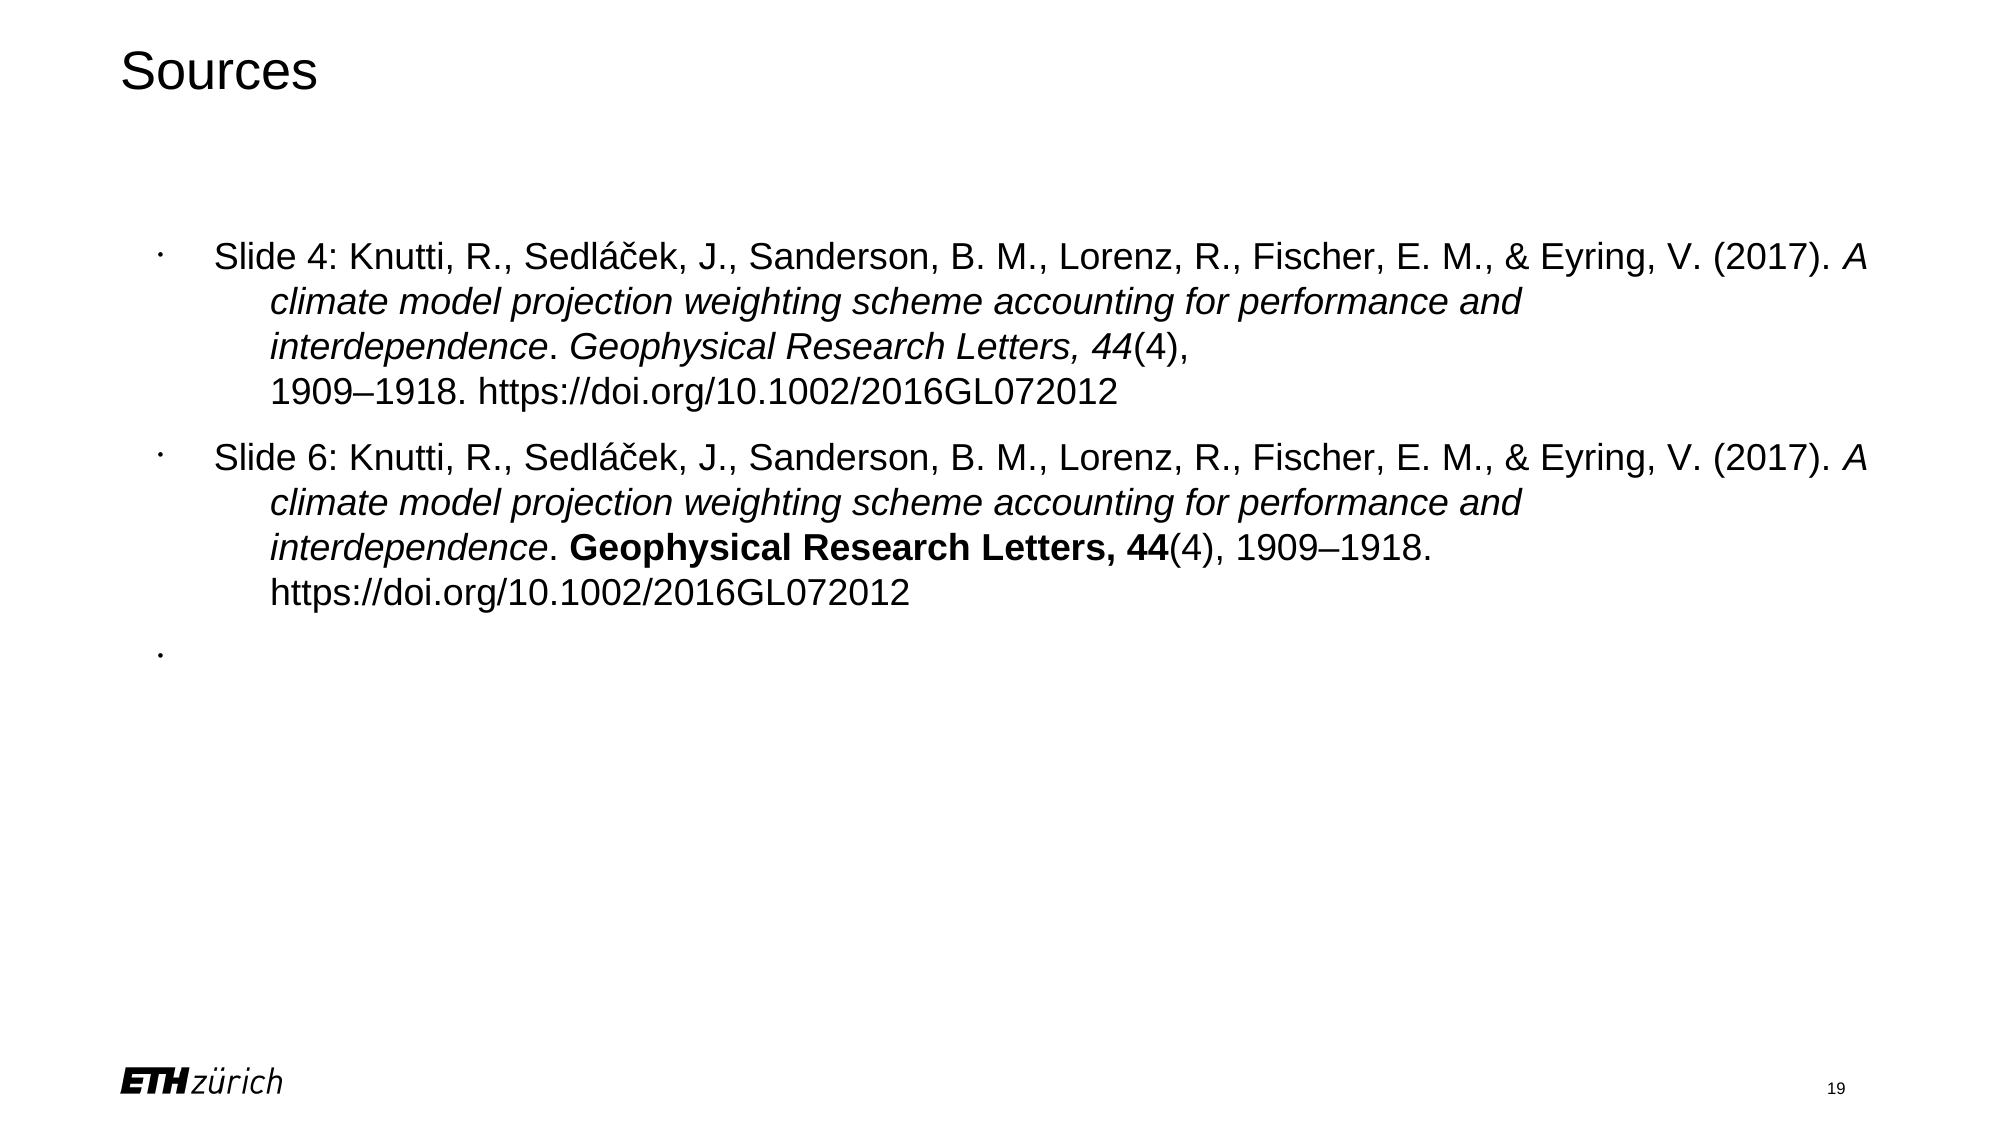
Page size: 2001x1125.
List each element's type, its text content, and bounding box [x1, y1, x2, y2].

slide_number 19 [1827, 1069, 1880, 1106]
list Slide 4: Knutti, R., Sedláček, J., Sanderson, B. M., Lorenz, R., Fischer, E. M., & Eyring, V. (2017). A climate model projection weighting scheme accounting for performance and interdependence. Geophysical Research Letters, 44(4), 1909–1918. https://doi.org/10.1002/2016GL072012 Slide 6: Knutti, R., Sedláček, J., Sanderson, B. M., Lorenz, R., Fischer, E. M., & Eyring, V. (2017). A climate model projection weighting scheme accounting for performance and interdependence. Geophysical Research Letters, 44(4), 1909–1918. https://doi.org/10.1002/2016GL072012 [120, 231, 1880, 1000]
title Sources [120, 42, 1880, 191]
